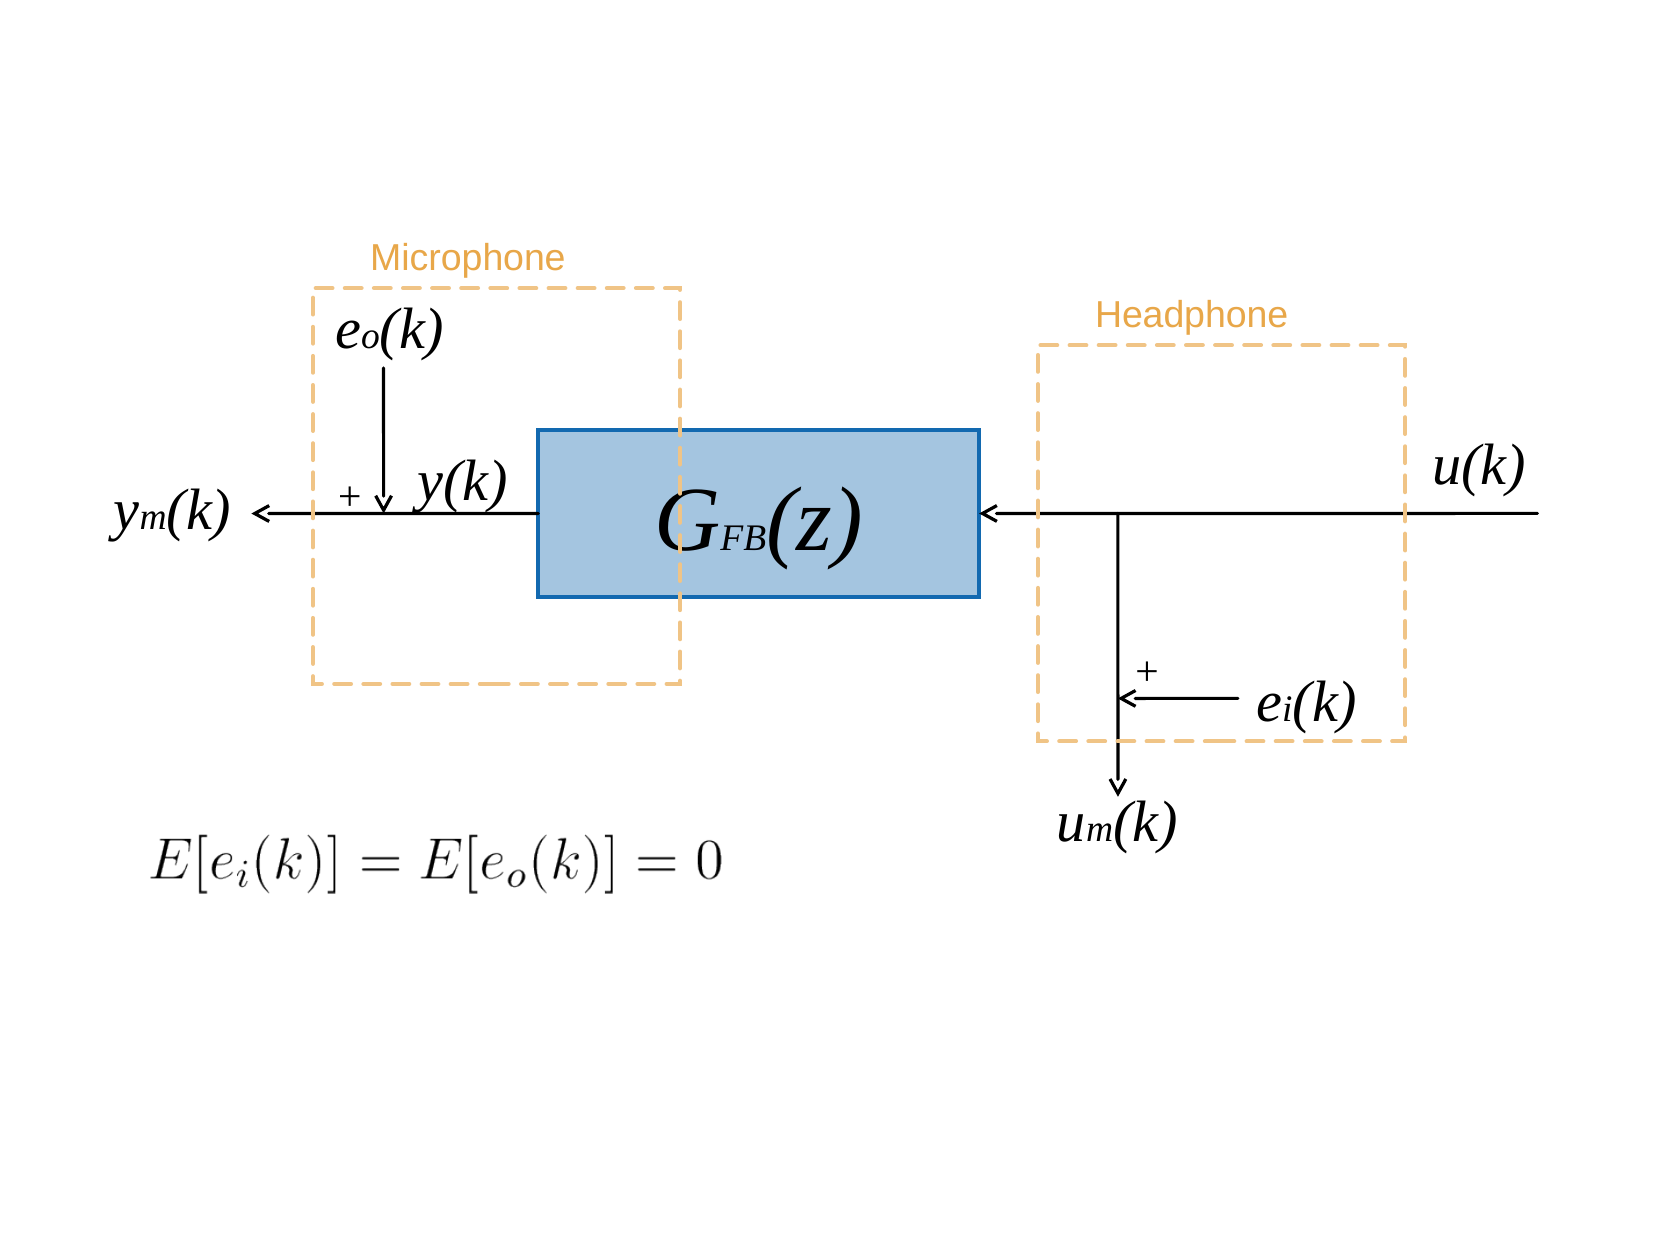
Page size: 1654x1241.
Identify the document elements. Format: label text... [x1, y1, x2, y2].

text_box + [320, 461, 379, 527]
text_box y(k) [402, 434, 523, 521]
picture [150, 834, 722, 894]
text_box eo(k) [320, 282, 460, 368]
text_box ym(k) [99, 463, 247, 549]
text_box + [1117, 636, 1176, 702]
text_box GFB(z) [538, 430, 980, 597]
text_box Microphone [355, 225, 581, 286]
text_box Headphone [1080, 282, 1303, 343]
text_box um(k) [1042, 775, 1193, 862]
text_box u(k) [1417, 418, 1542, 505]
text_box ei(k) [1241, 655, 1373, 741]
